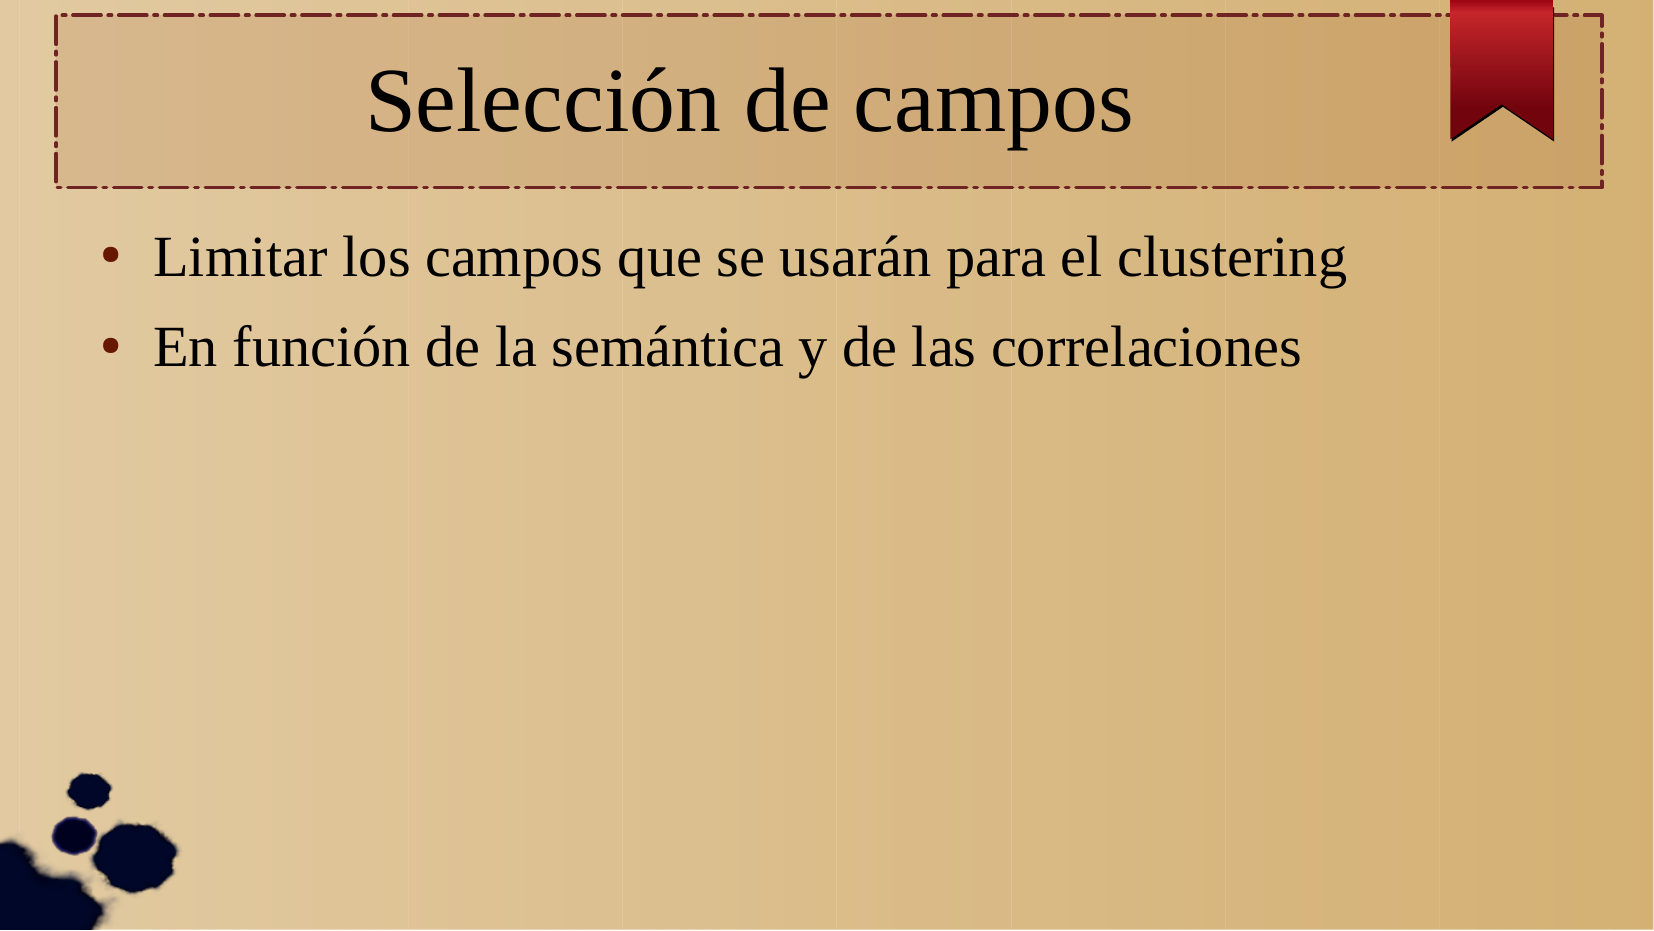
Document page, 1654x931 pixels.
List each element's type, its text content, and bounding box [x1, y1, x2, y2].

list Limitar los campos que se usarán para el clustering En función de la semántica y de las correlaciones [82, 224, 1571, 764]
title Selección de campos [59, 11, 1441, 189]
